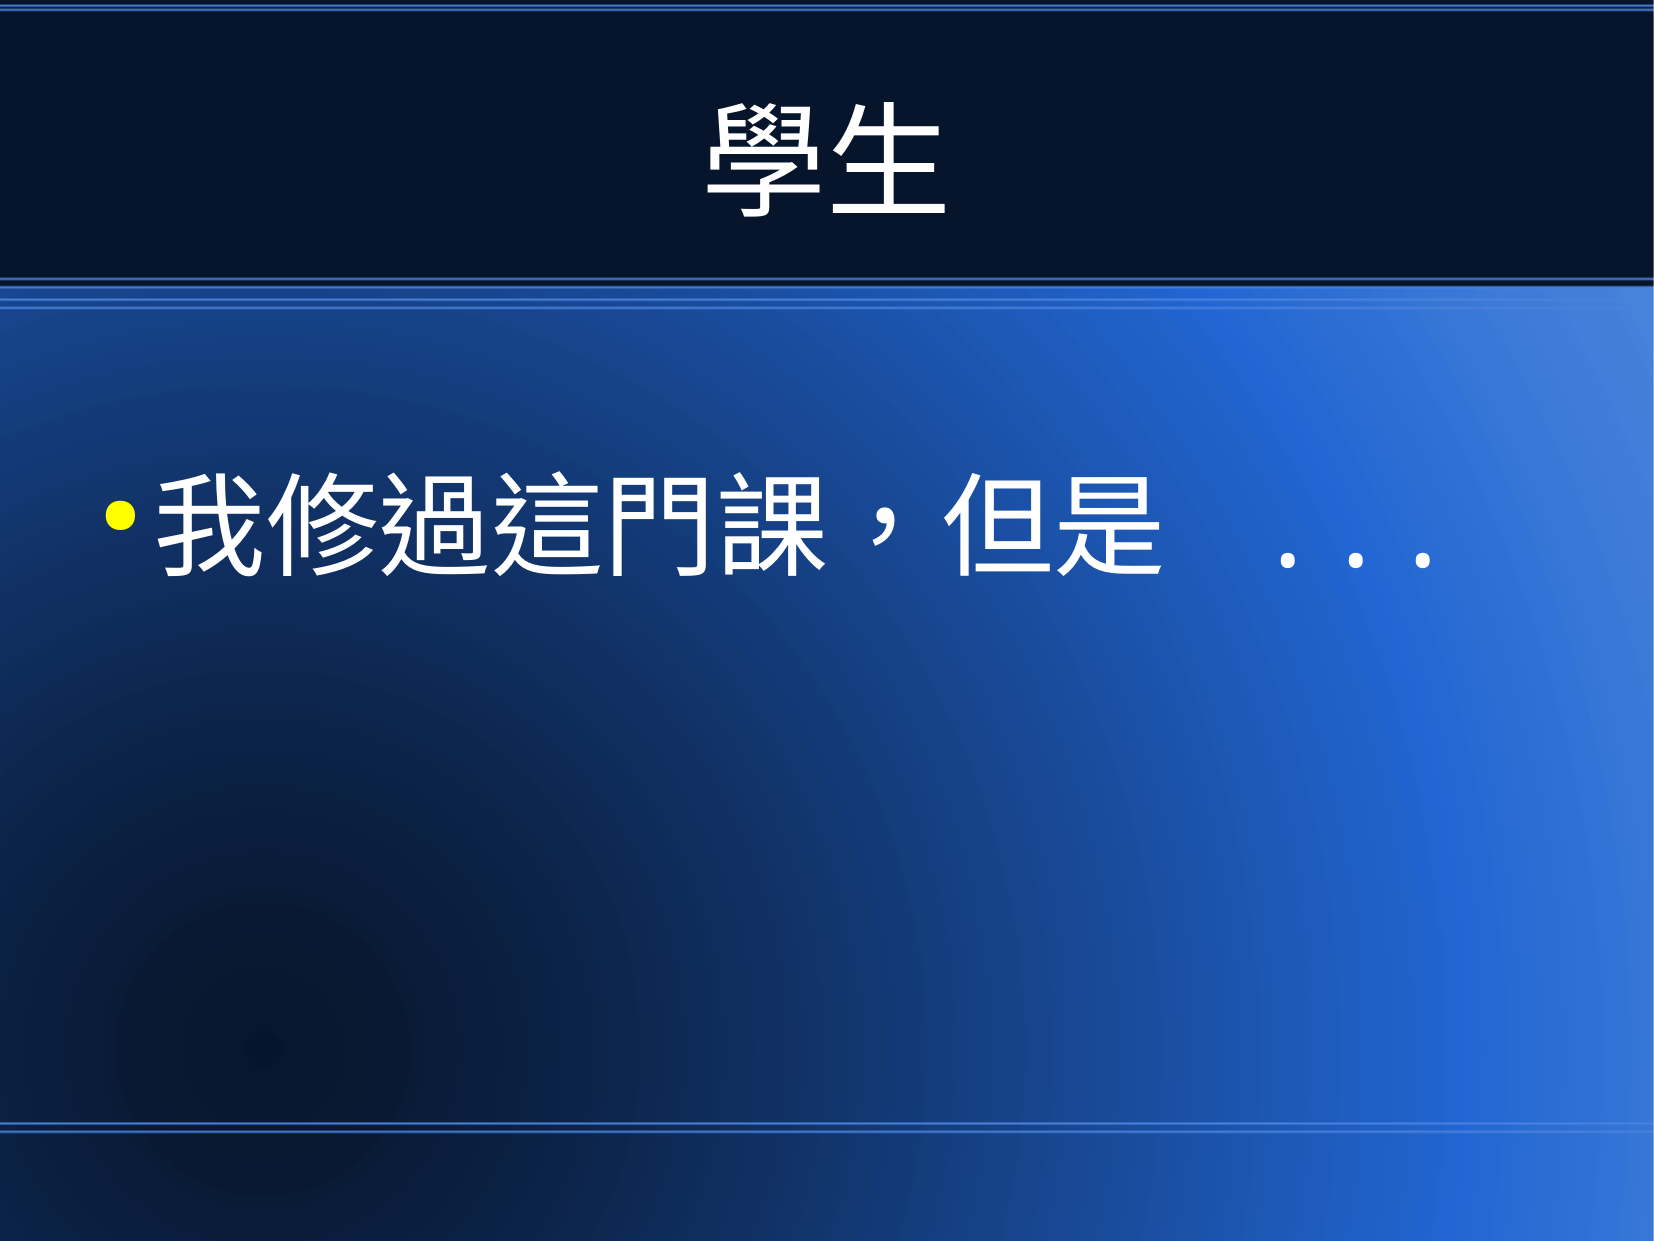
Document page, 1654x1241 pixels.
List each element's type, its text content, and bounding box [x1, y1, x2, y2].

title 學生 [82, 49, 1571, 257]
list 我修過這門課，但是 ... [82, 355, 1571, 1241]
picture [0, 0, 1654, 1241]
